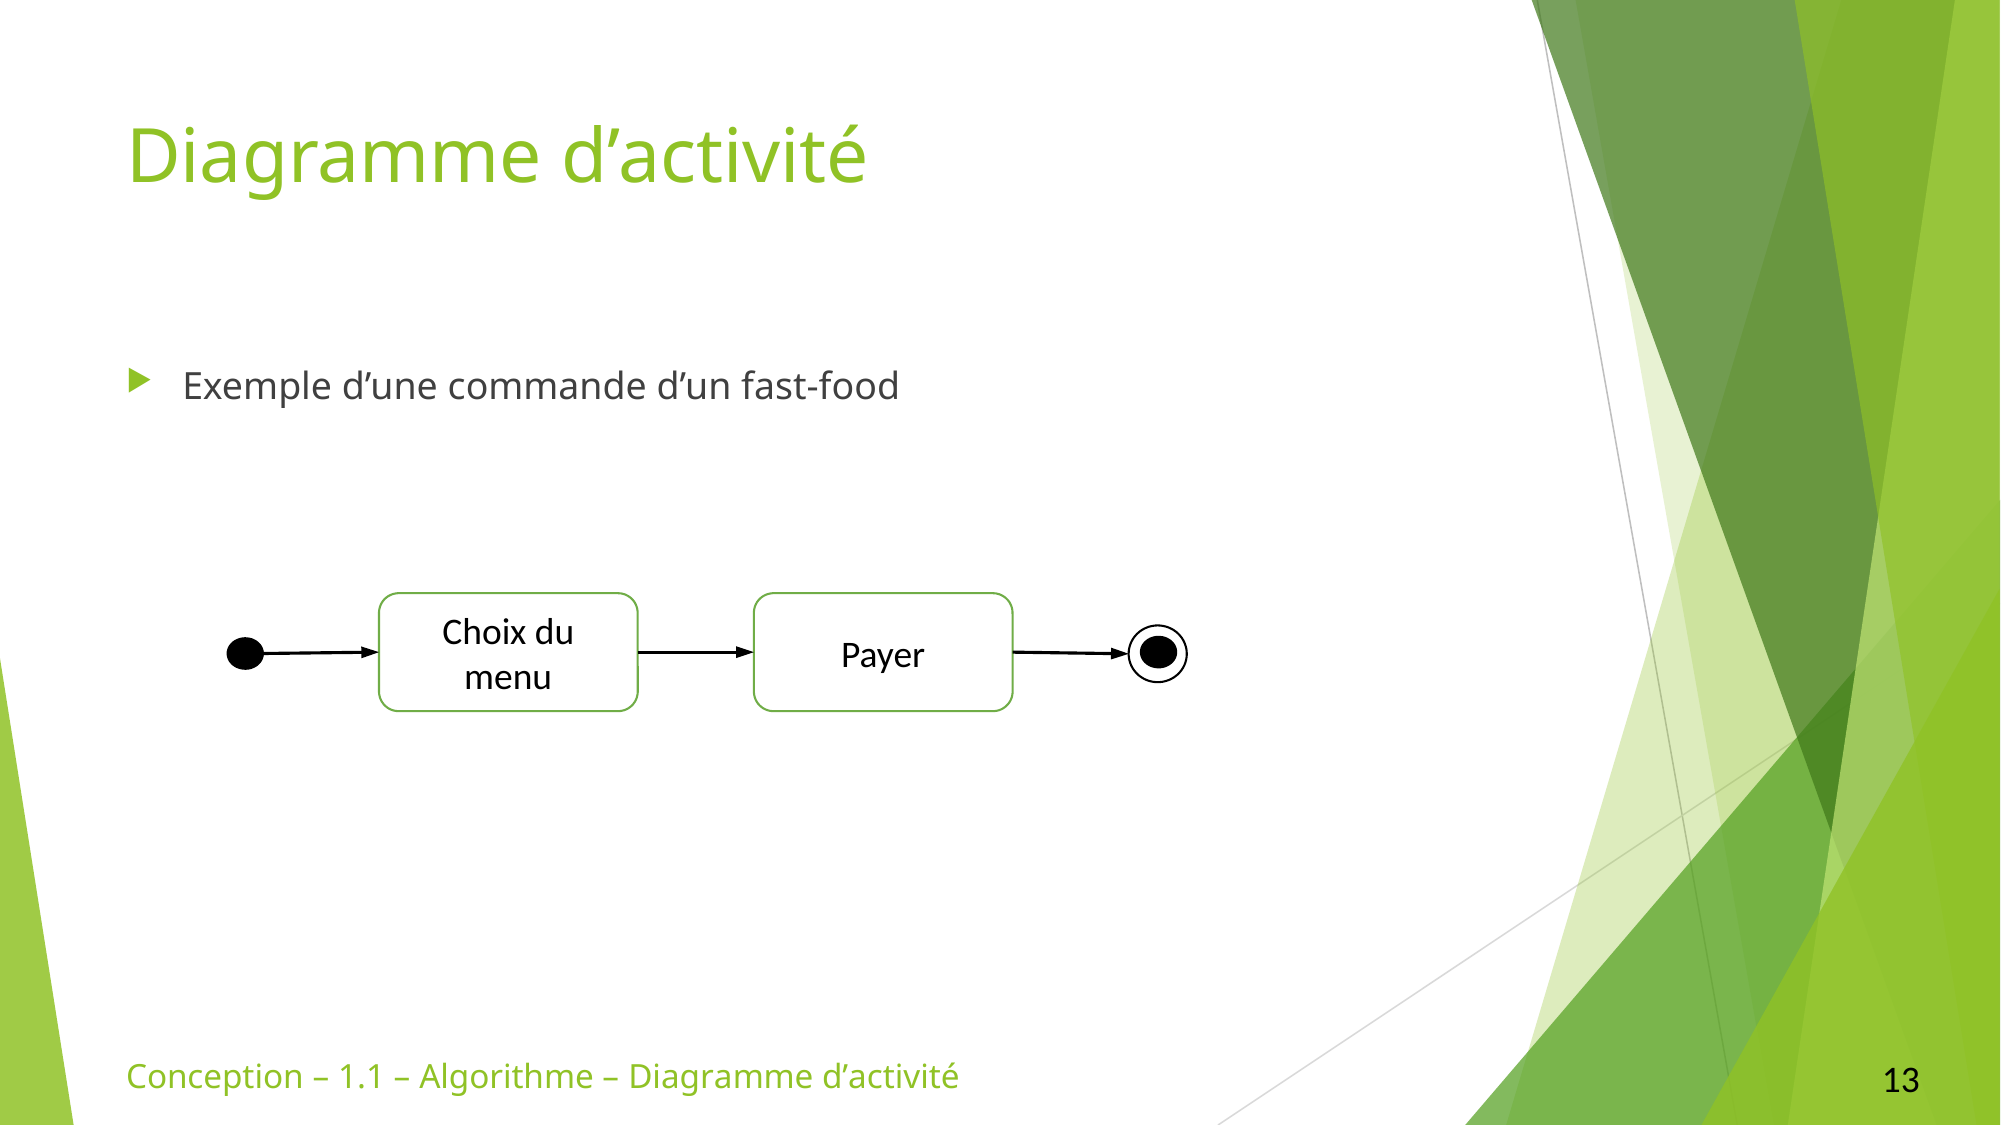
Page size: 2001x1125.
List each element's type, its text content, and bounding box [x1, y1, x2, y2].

list Exemple d’une commande d’un fast-food [111, 354, 1522, 440]
text_box [1866, 1047, 1979, 1108]
text_box [227, 638, 263, 669]
text_box Conception – 1.1 – Algorithme – Diagramme d’activité [111, 1047, 1094, 1109]
title Diagramme d’activité [111, 99, 1522, 317]
text_box Choix du menu [379, 593, 638, 712]
text_box Payer [753, 593, 1013, 712]
text_box [1128, 625, 1187, 683]
